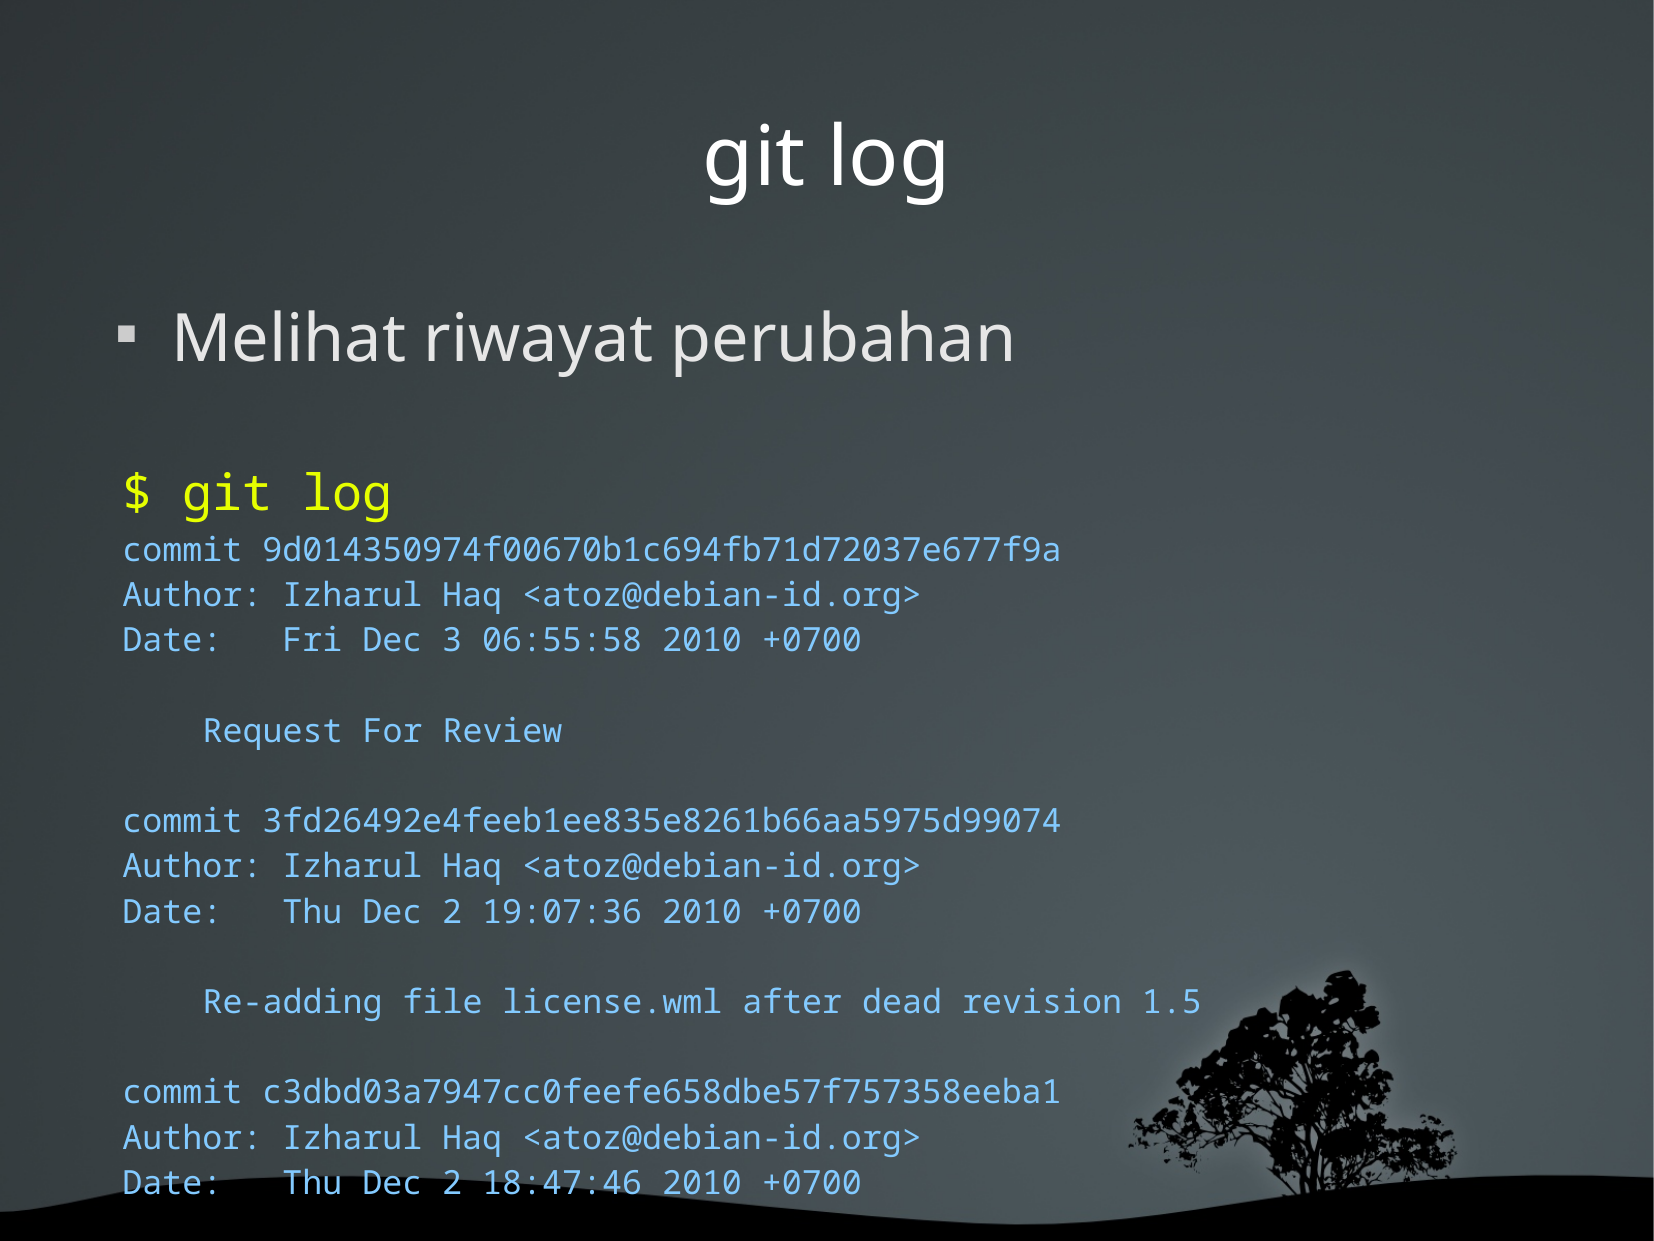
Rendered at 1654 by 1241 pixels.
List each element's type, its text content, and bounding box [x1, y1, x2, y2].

list Melihat riwayat perubahan [82, 290, 1571, 1109]
title git log [82, 49, 1571, 257]
text_box $ git log commit 9d014350974f00670b1c694fb71d72037e677f9a Author: Izharul Haq <atoz@debian-id.org> Date: Fri Dec 3 06:55:58 2010 +0700 Request For Review commit 3fd26492e4feeb1ee835e8261b66aa5975d99074 Author: Izharul Haq <atoz@debian-id.org> Date: Thu Dec 2 19:07:36 2010 +0700 Re-adding file license.wml after dead revision 1.5 commit c3dbd03a7947cc0feefe658dbe57f757358eeba1 Author: Izharul Haq <atoz@debian-id.org> Date: Thu Dec 2 18:47:46 2010 +0700 Initial translations ... [107, 1109, 1043, 1152]
picture [0, 0, 1654, 1241]
